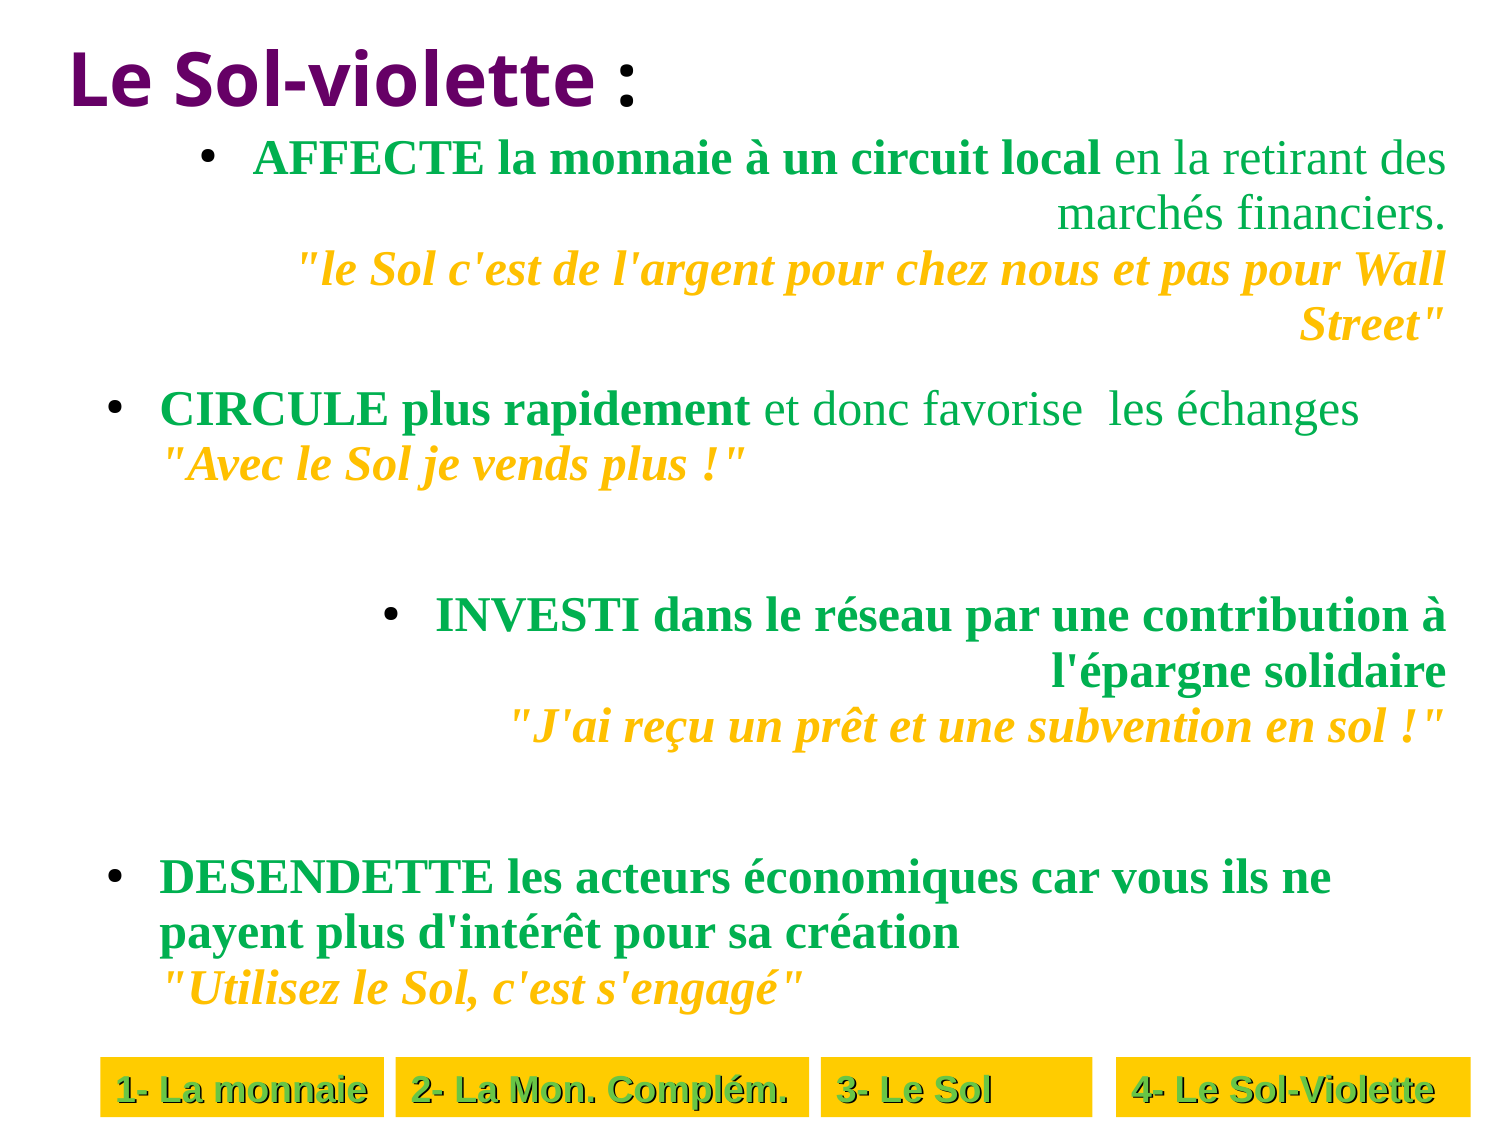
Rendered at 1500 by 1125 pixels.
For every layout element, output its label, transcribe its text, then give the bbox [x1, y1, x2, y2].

title Le Sol-violette : [67, 29, 1418, 125]
list AFFECTE la monnaie à un circuit local en la retirant des marchés financiers. "le Sol c'est de l'argent pour chez nous et pas pour Wall Street" CIRCULE plus rapidement et donc favorise les échanges "Avec le Sol je vends plus !" INVESTI dans le réseau par une contribution à l'épargne solidaire "J'ai reçu un prêt et une subvention en sol !" DESENDETTE les acteurs économiques car vous ils ne payent plus d'intérêt pour sa création "Utilisez le Sol, c'est s'engagé" [88, 129, 1447, 1125]
